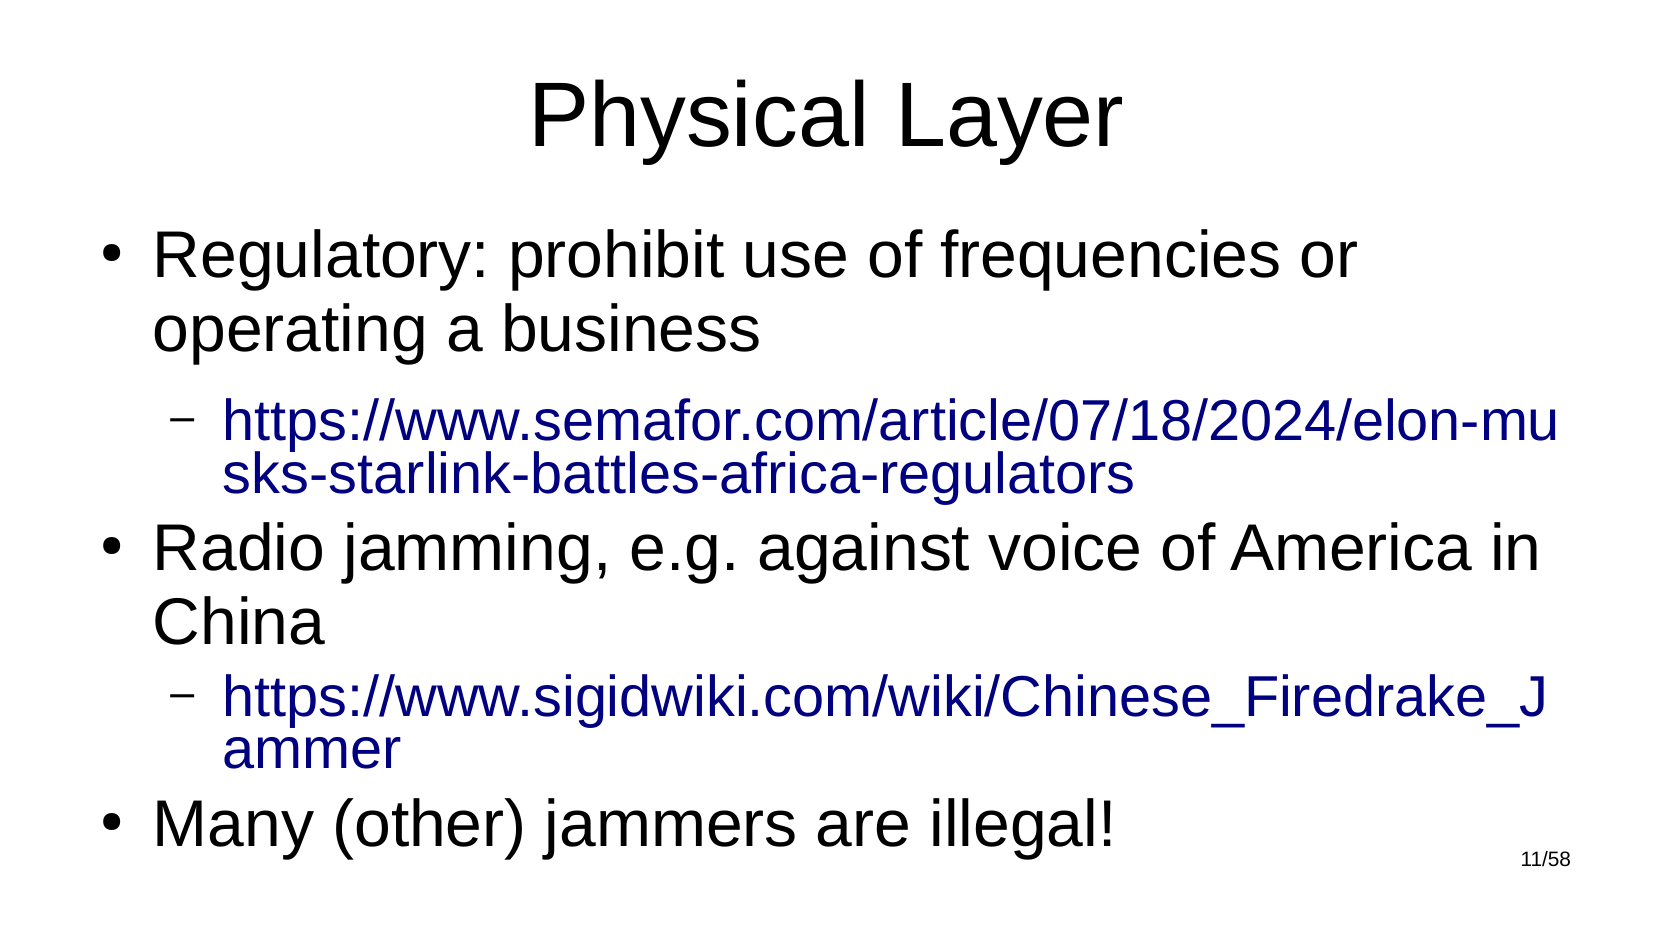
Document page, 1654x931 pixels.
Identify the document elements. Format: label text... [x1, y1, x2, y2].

title Physical Layer [82, 37, 1571, 193]
list Regulatory: prohibit use of frequencies or operating a business https://www.semafor.com/article/07/18/2024/elon-musks-starlink-battles-africa-regulators Radio jamming, e.g. against voice of America in China https://www.sigidwiki.com/wiki/Chinese_Firedrake_Jammer Many (other) jammers are illegal! [82, 217, 1571, 758]
